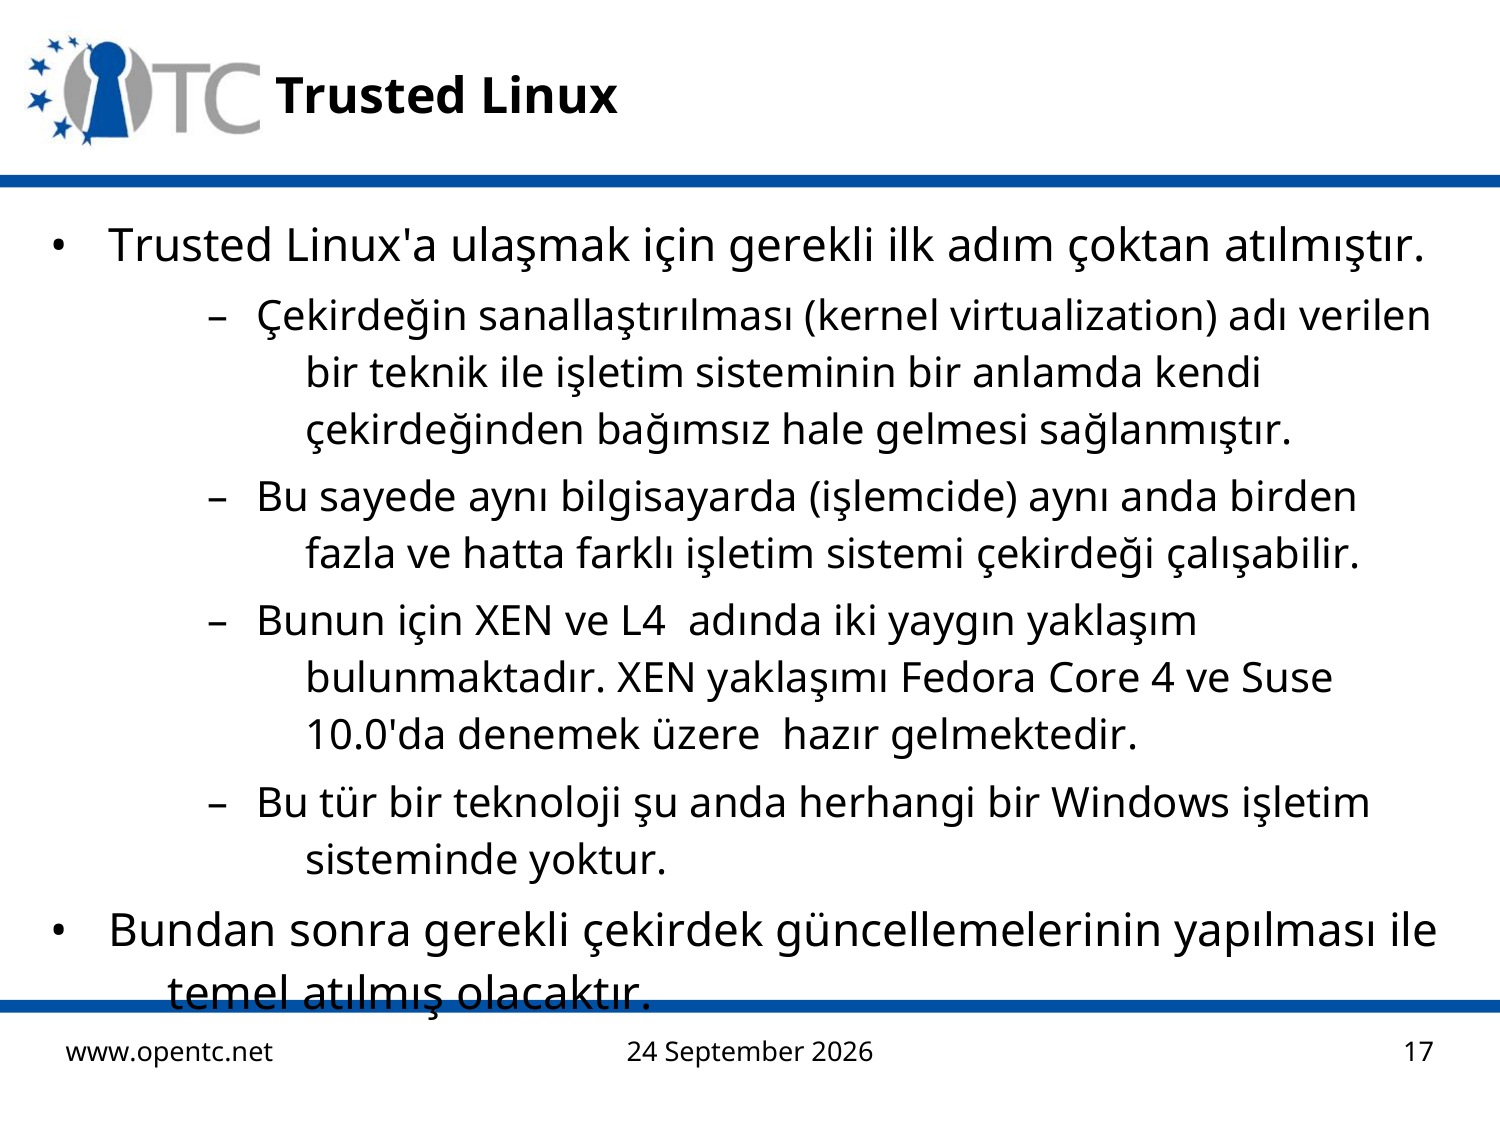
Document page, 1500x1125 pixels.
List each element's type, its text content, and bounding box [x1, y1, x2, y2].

list Trusted Linux'a ulaşmak için gerekli ilk adım çoktan atılmıştır. Çekirdeğin sanallaştırılması (kernel virtualization) adı verilen bir teknik ile işletim sisteminin bir anlamda kendi çekirdeğinden bağımsız hale gelmesi sağlanmıştır. Bu sayede aynı bilgisayarda (işlemcide) aynı anda birden fazla ve hatta farklı işletim sistemi çekirdeği çalışabilir. Bunun için XEN ve L4 adında iki yaygın yaklaşım bulunmaktadır. XEN yaklaşımı Fedora Core 4 ve Suse 10.0'da denemek üzere hazır gelmektedir. Bu tür bir teknoloji şu anda herhangi bir Windows işletim sisteminde yoktur. Bundan sonra gerekli çekirdek güncellemelerinin yapılması ile temel atılmış olacaktır. [50, 212, 1450, 957]
title Trusted Linux [275, 7, 1450, 181]
picture [24, 30, 263, 150]
